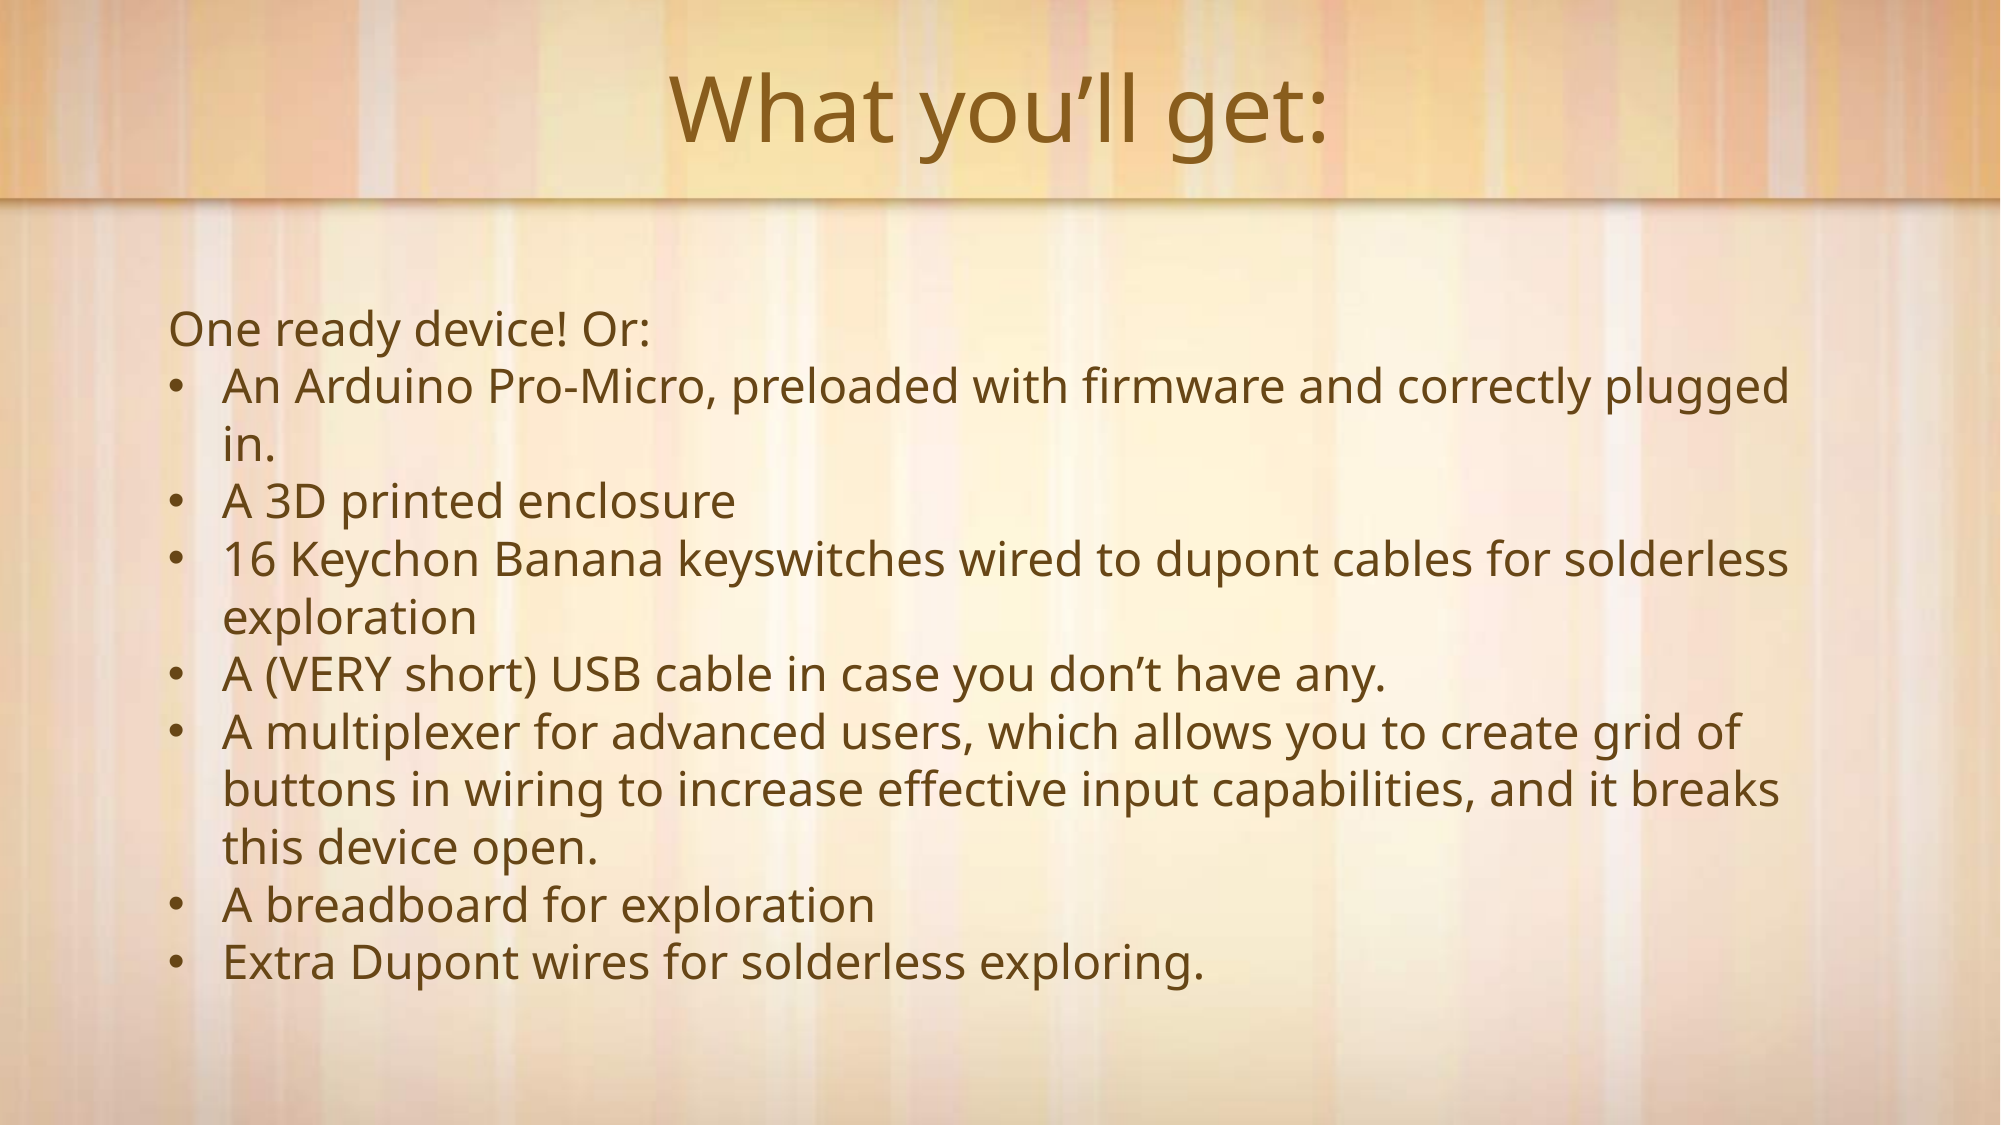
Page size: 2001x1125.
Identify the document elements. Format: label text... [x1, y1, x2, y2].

title What you’ll get: [151, 19, 1849, 192]
picture [0, 0, 2001, 1125]
list One ready device! Or: An Arduino Pro-Micro, preloaded with firmware and correctly plugged in. A 3D printed enclosure 16 Keychon Banana keyswitches wired to dupont cables for solderless exploration A (VERY short) USB cable in case you don’t have any. A multiplexer for advanced users, which allows you to create grid of buttons in wiring to increase effective input capabilities, and it breaks this device open. A breadboard for exploration Extra Dupont wires for solderless exploring. [152, 290, 1848, 1000]
